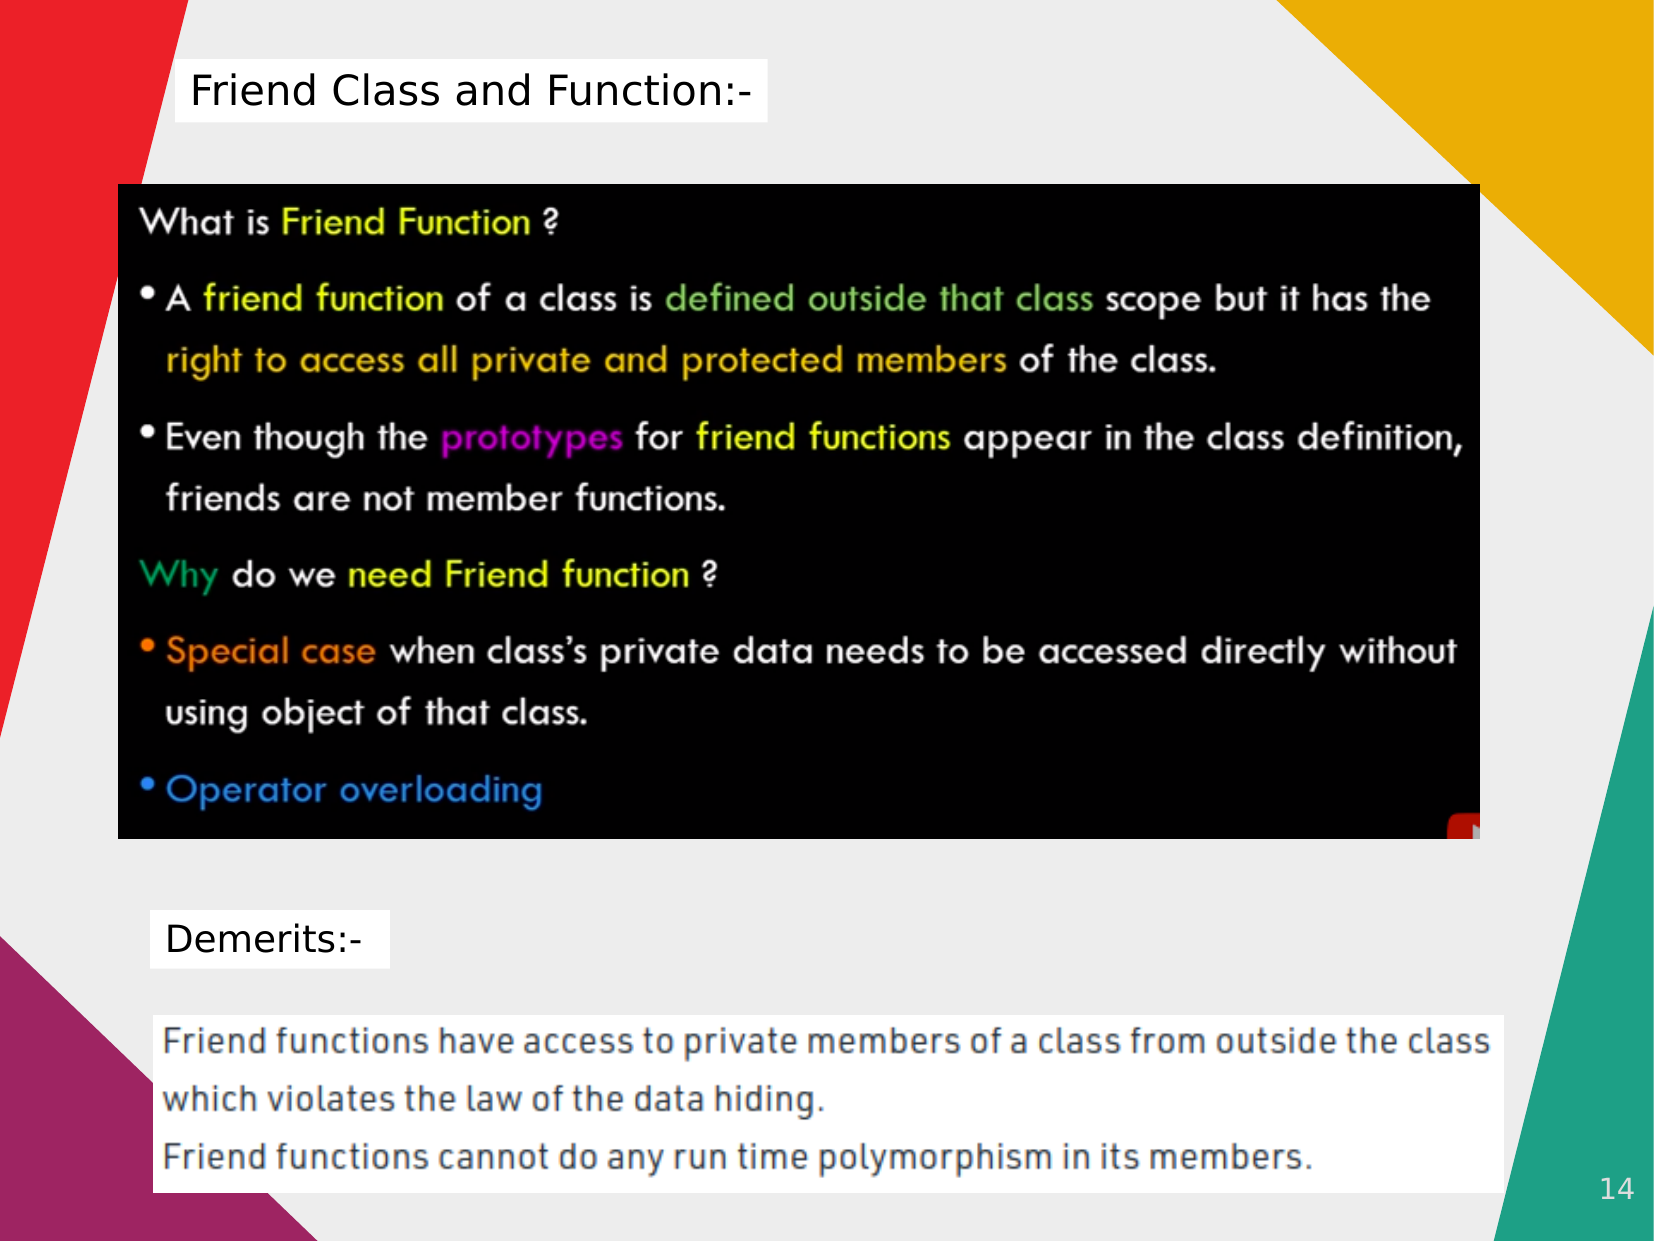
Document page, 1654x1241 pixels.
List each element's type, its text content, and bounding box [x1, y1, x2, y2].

picture [118, 184, 1480, 839]
text_box Demerits:- [150, 910, 390, 969]
text_box Friend Class and Function:- [175, 59, 768, 123]
picture [153, 1015, 1504, 1193]
